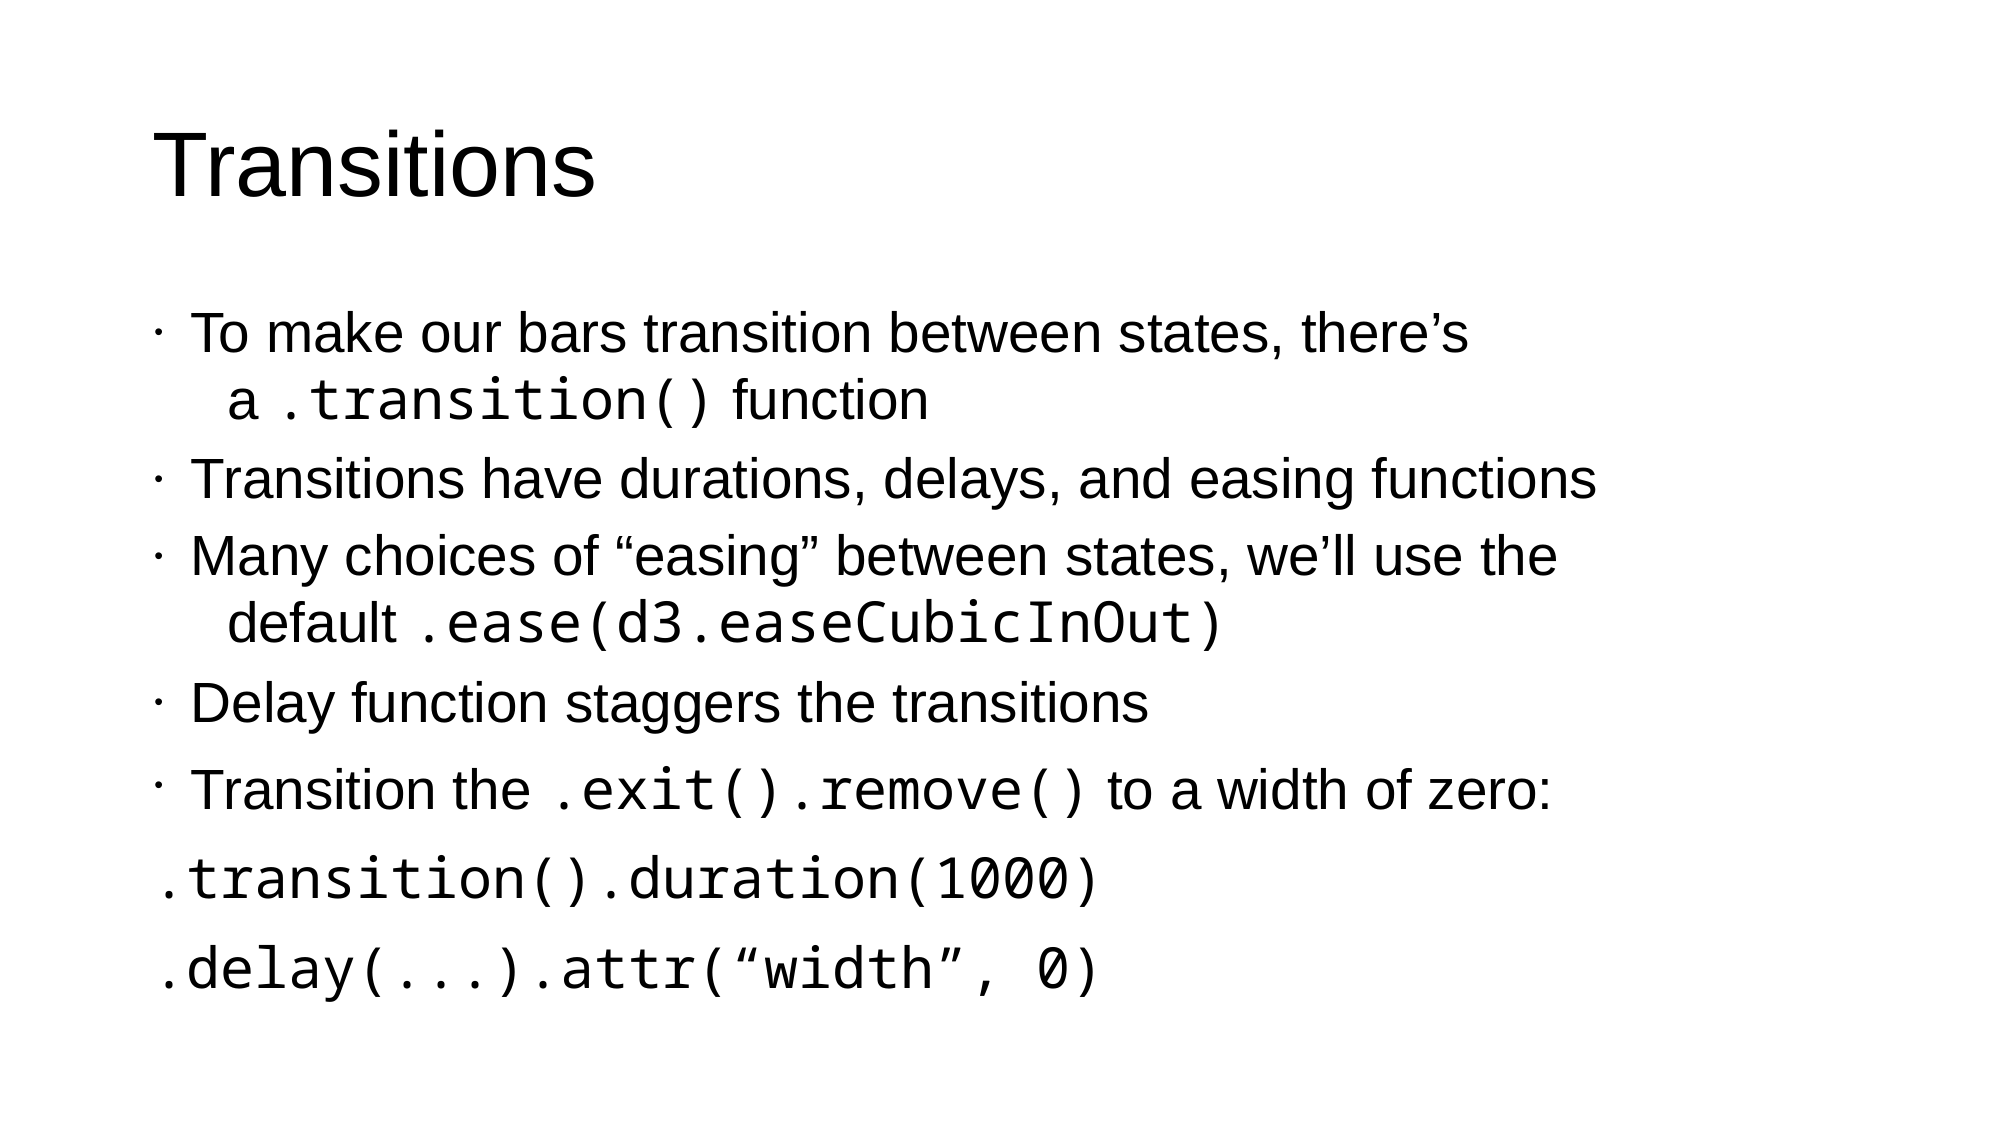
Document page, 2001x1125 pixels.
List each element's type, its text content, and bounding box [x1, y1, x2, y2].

list To make our bars transition between states, there’s a .transition() function Transitions have durations, delays, and easing functions Many choices of “easing” between states, we’ll use the default .ease(d3.easeCubicInOut) Delay function staggers the transitions Transition the .exit().remove() to a width of zero: .transition().duration(1000) .delay(...).attr(“width”, 0) [137, 299, 1863, 1014]
title Transitions [137, 59, 1863, 278]
